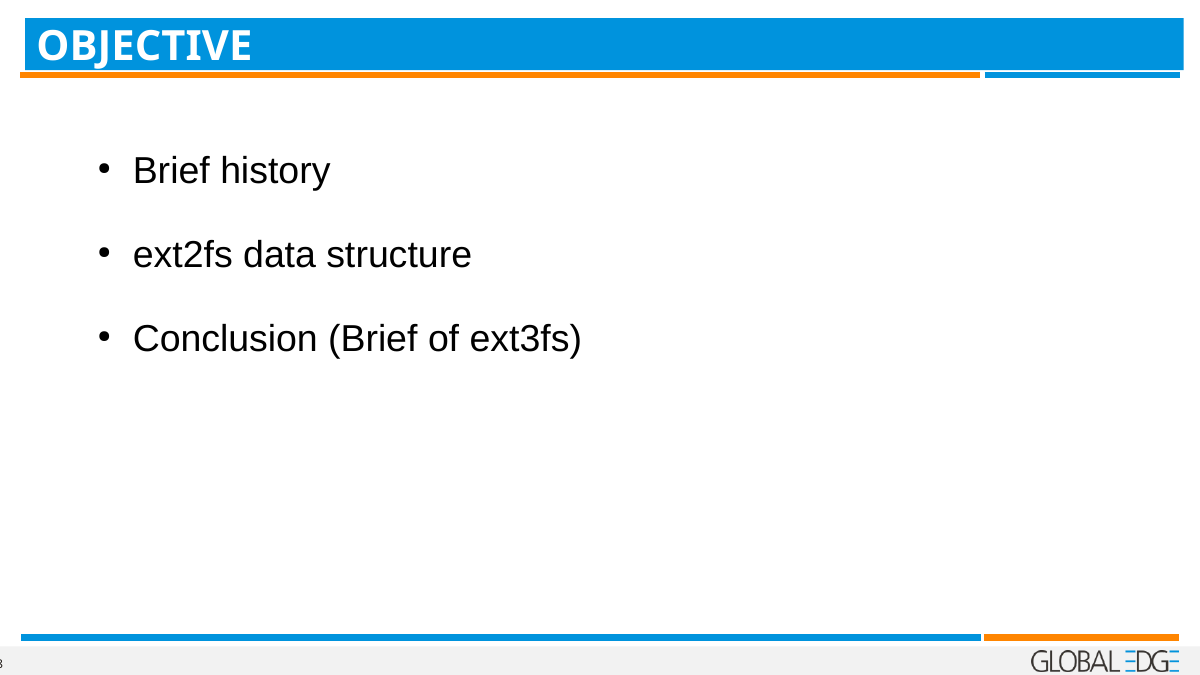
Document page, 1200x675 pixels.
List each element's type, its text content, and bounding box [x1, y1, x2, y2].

text_box Brief history ext2fs data structure Conclusion (Brief of ext3fs) [82, 141, 598, 367]
title OBJECTIVE [25, 18, 1184, 71]
picture [1031, 650, 1179, 672]
